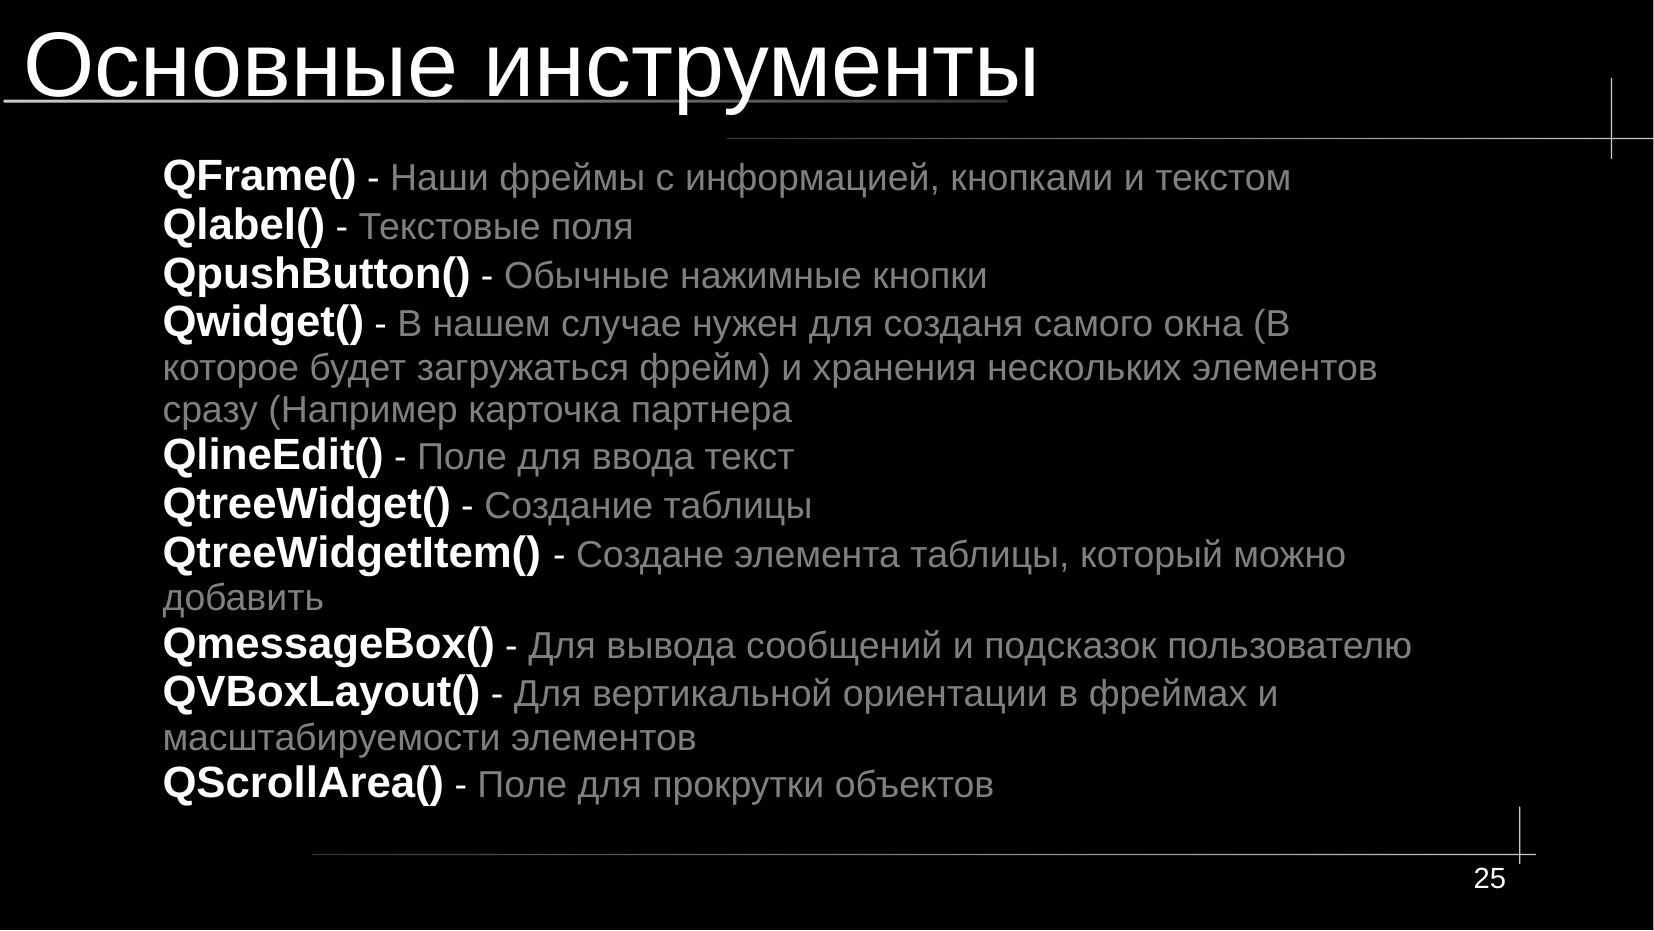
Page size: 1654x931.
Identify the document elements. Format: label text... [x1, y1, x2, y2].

title Основные инструменты [23, 11, 1589, 119]
text_box QFrame() - Наши фреймы с информацией, кнопками и текстом Qlabel() - Текстовые поля QpushButton() - Обычные нажимные кнопки Qwidget() - В нашем случае нужен для созданя самого окна (В которое будет загружаться фрейм) и хранения нескольких элементов сразу (Например карточка партнера QlineEdit() - Поле для ввода текст QtreeWidget() - Создание таблицы QtreeWidgetItem() - Создане элемента таблицы, который можно добавить QmessageBox() - Для вывода сообщений и подсказок пользователю QVBoxLayout() - Для вертикальной ориентации в фреймах и масштабируемости элементов QScrollArea() - Поле для прокрутки объектов [147, 143, 1447, 857]
